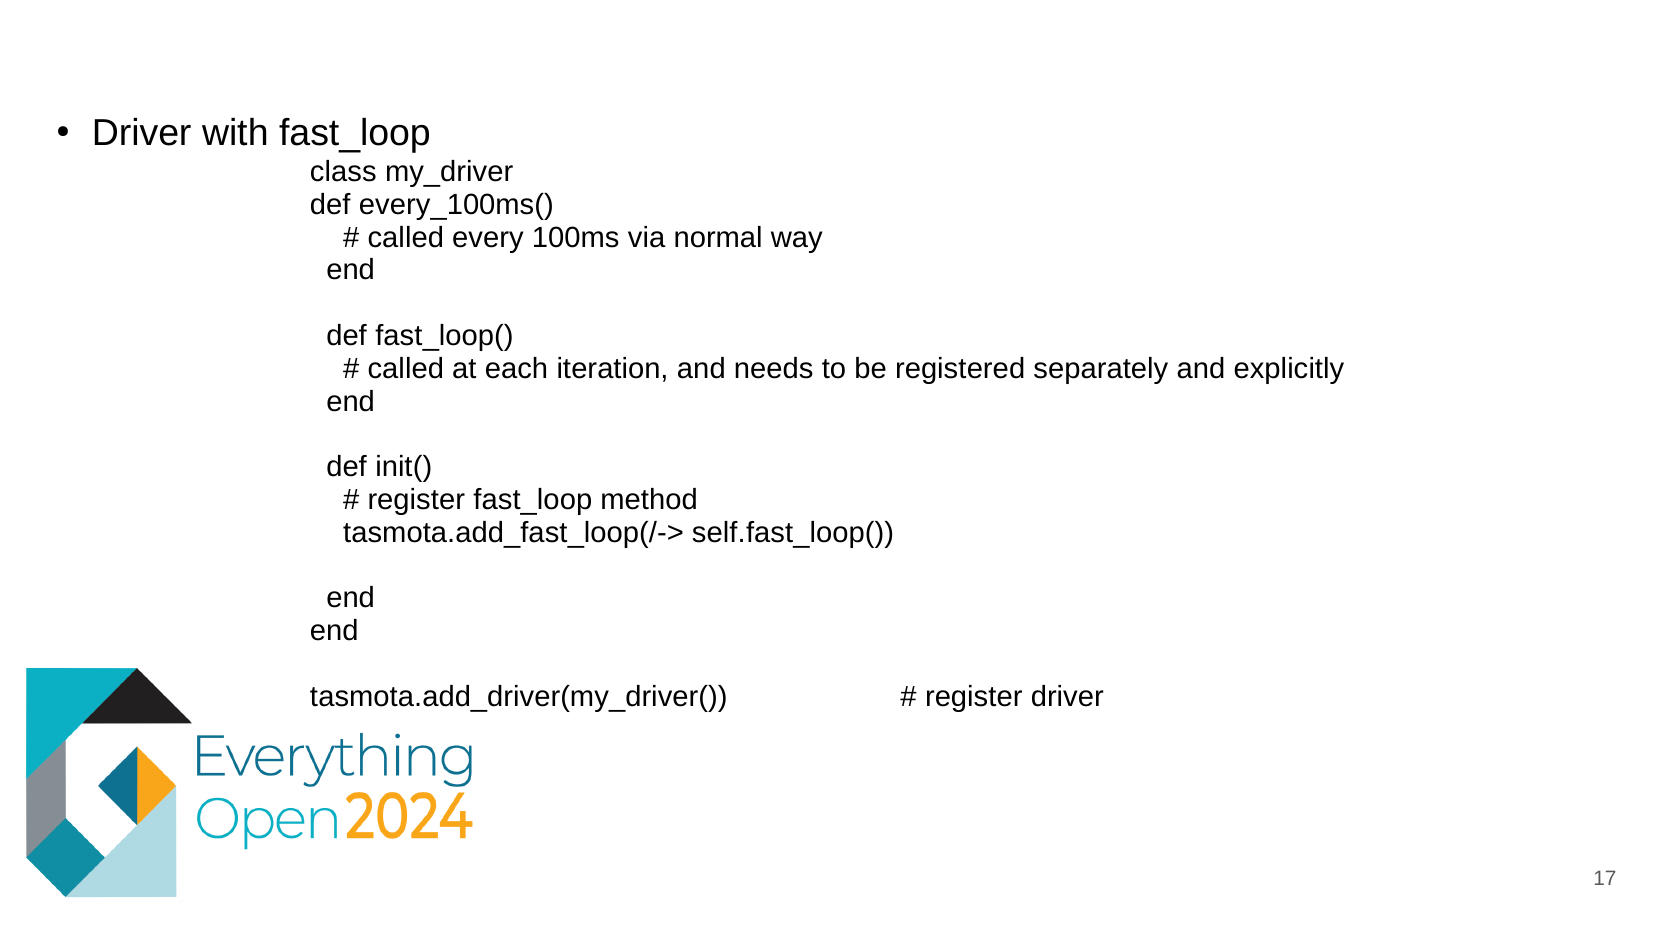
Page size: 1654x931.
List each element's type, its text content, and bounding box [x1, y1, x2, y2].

text_box class my_driver def every_100ms() # called every 100ms via normal way end def fast_loop() # called at each iteration, and needs to be registered separately and explicitly end def init() # register fast_loop method tasmota.add_fast_loop(/-> self.fast_loop()) end end tasmota.add_driver(my_driver()) # register driver [295, 147, 1654, 827]
picture [8, 655, 492, 907]
title Driver with fast_loop [56, 80, 1598, 184]
